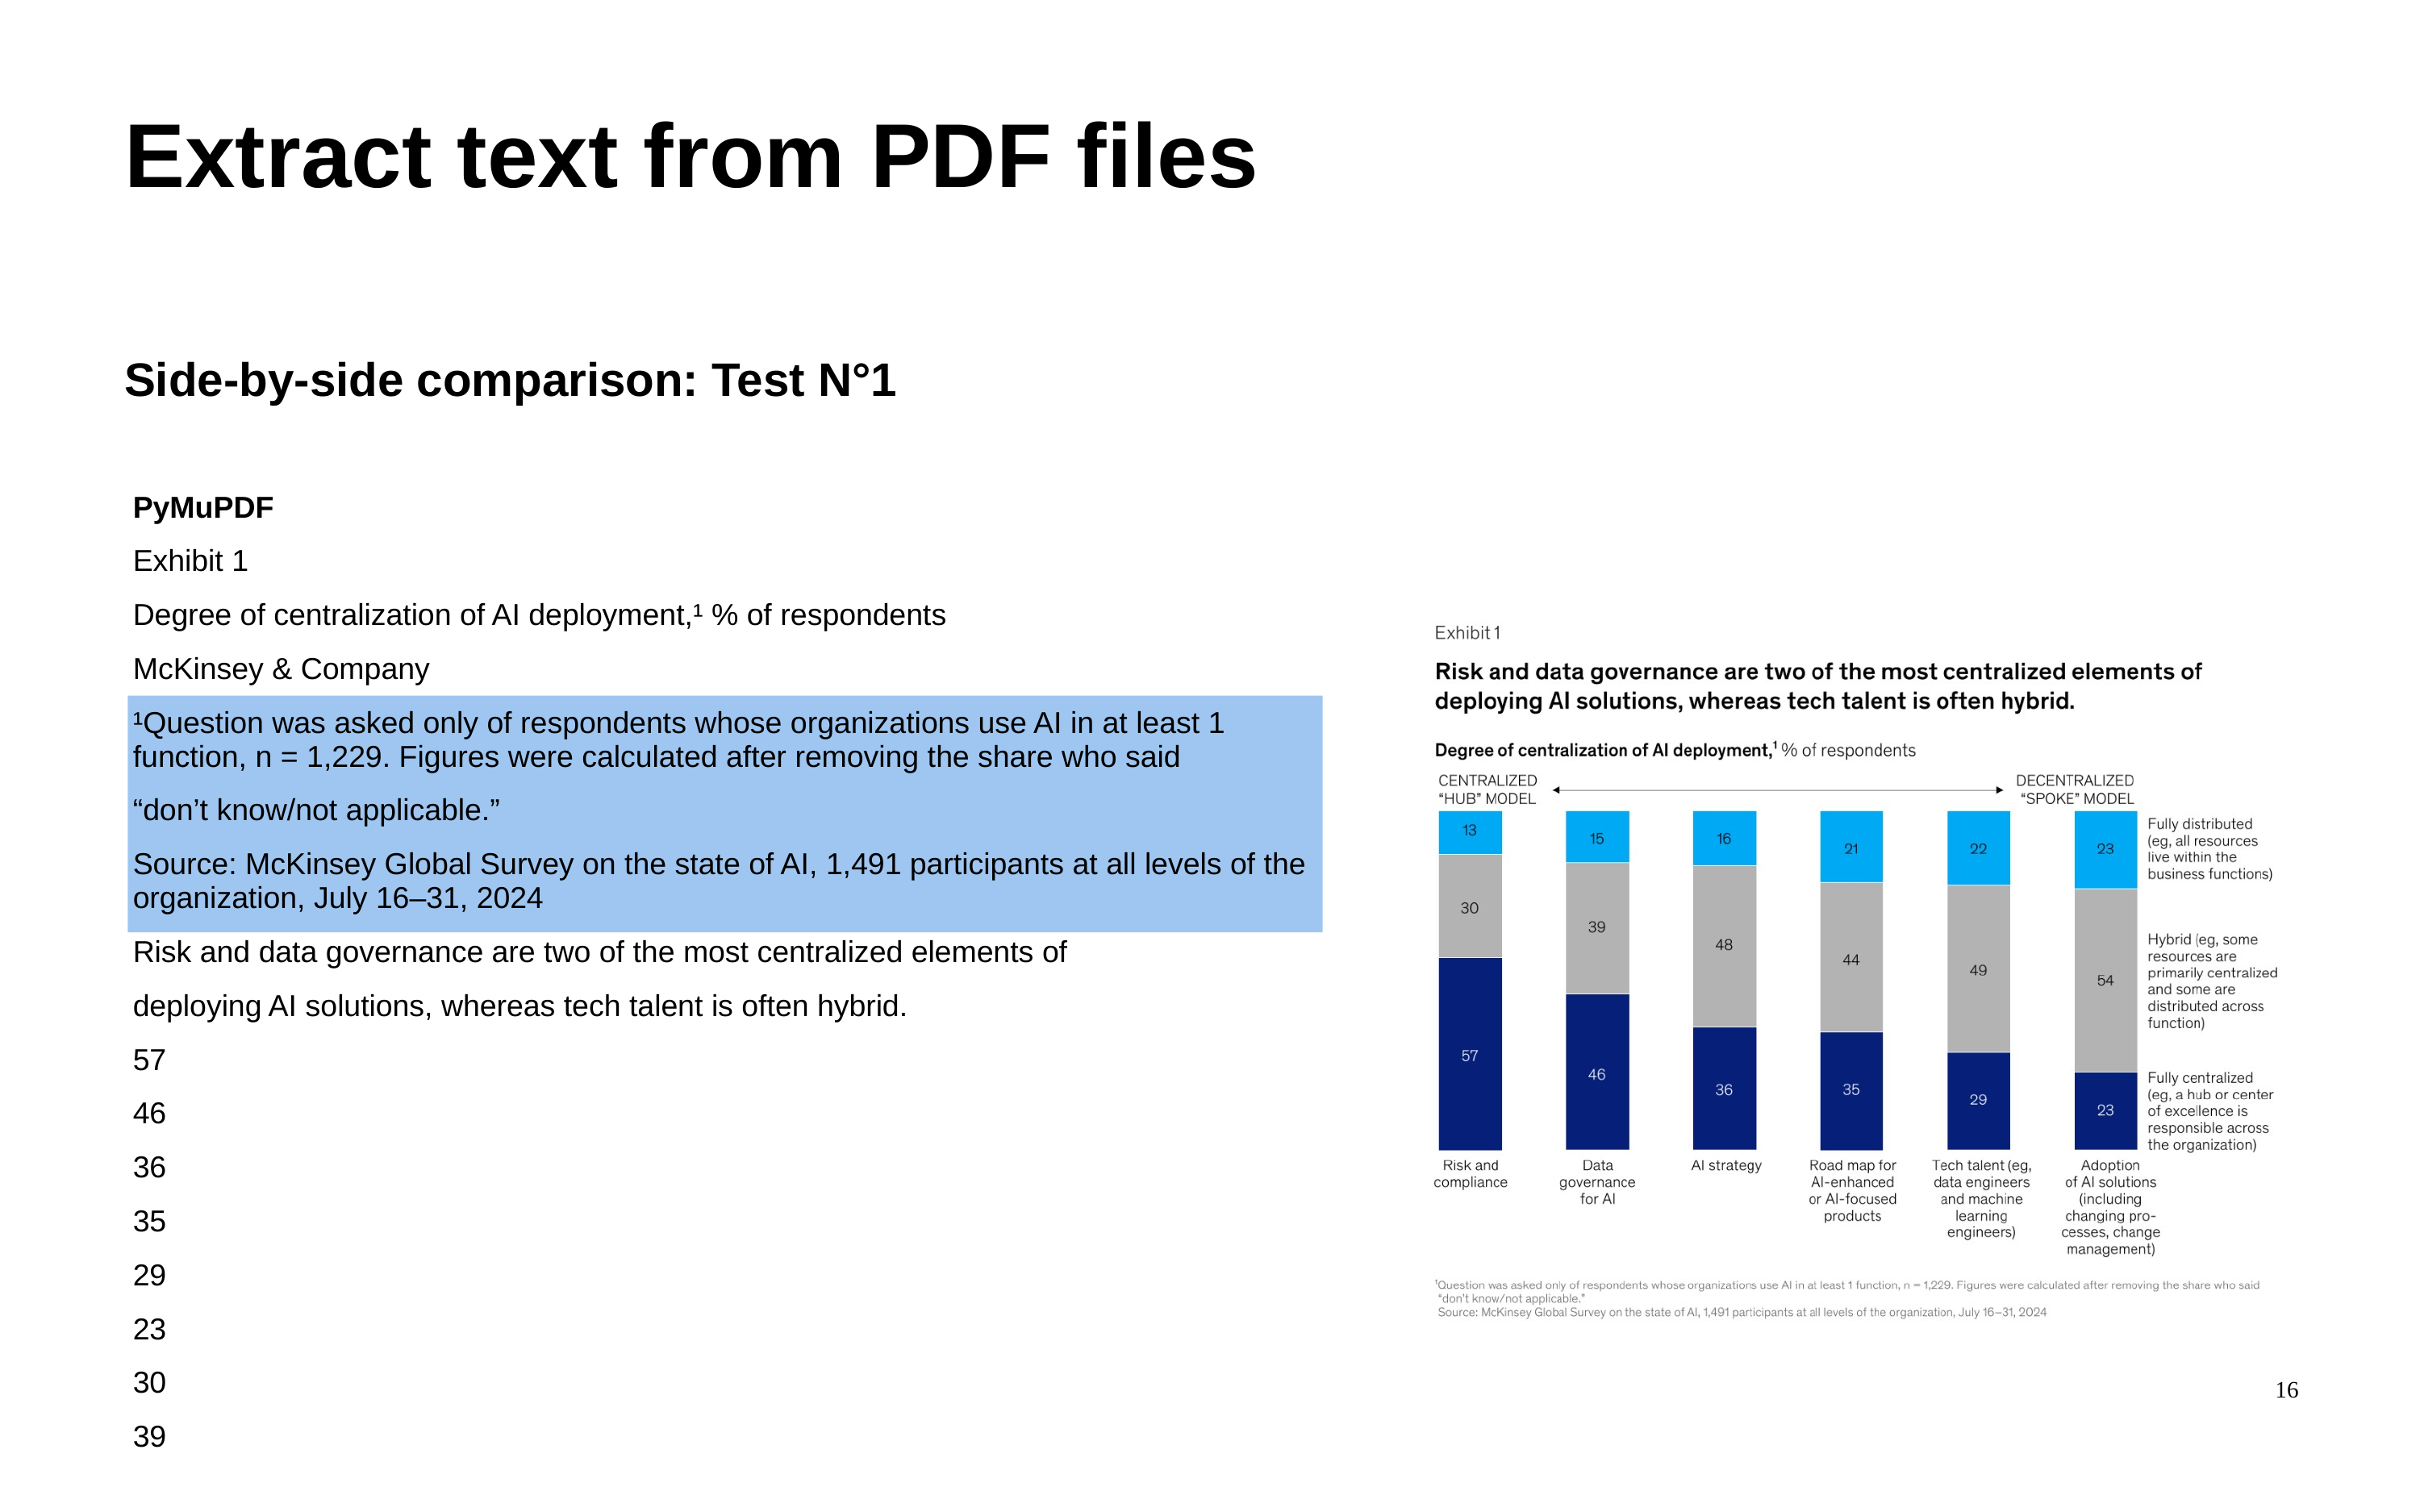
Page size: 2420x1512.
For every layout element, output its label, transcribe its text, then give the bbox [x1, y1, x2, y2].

text_box PyMuPDF Exhibit 1 Degree of centralization of AI deployment,¹ % of respondents McKinsey & Company ¹Question was asked only of respondents whose organizations use AI in at least 1 function, n = 1,229. Figures were calculated after removing the share who said “don’t know/not applicable.” Source: McKinsey Global Survey on the state of AI, 1,491 participants at all levels of the organization, July 16–31, 2024 Risk and data governance are two of the most centralized elements of deploying AI solutions, whereas tech talent is often hybrid. 57 46 36 35 29 23 30 39 [121, 484, 1332, 1460]
text_box Side-by-side comparison: Test N°1 [112, 322, 2118, 413]
text_box Extract text from PDF files [112, 61, 2173, 251]
picture [1400, 605, 2300, 1331]
